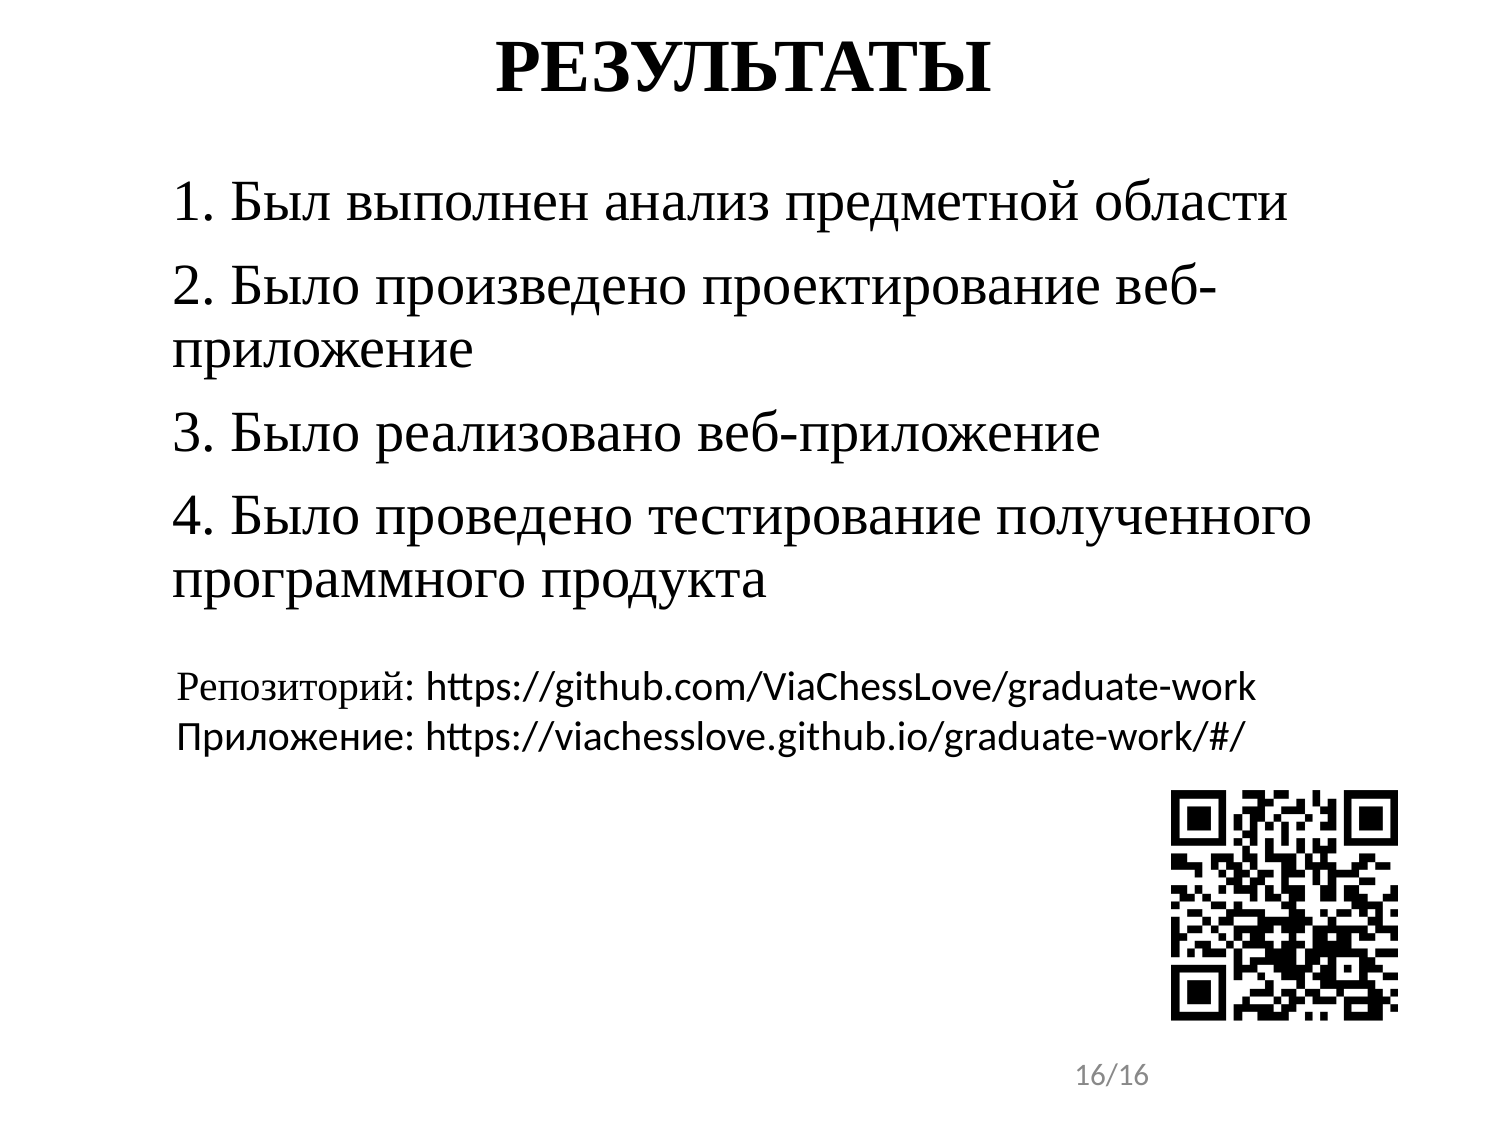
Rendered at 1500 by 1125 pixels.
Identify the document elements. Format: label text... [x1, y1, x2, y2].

title РЕЗУЛЬТАТЫ [0, 0, 1494, 135]
picture [1171, 789, 1398, 1025]
slide_number 16/16 [1059, 1042, 1397, 1103]
text_box Репозиторий: https://github.com/ViaChessLove/graduate-work​ Приложение: https://viachesslove.github.io/graduate-work/#/ [161, 651, 1274, 768]
list 1. Был выполнен анализ предметной области 2. Было произведено проектирование веб-приложение 3. Было реализовано веб-приложение 4. Было проведено тестирование полученного программного продукта [160, 164, 1340, 701]
